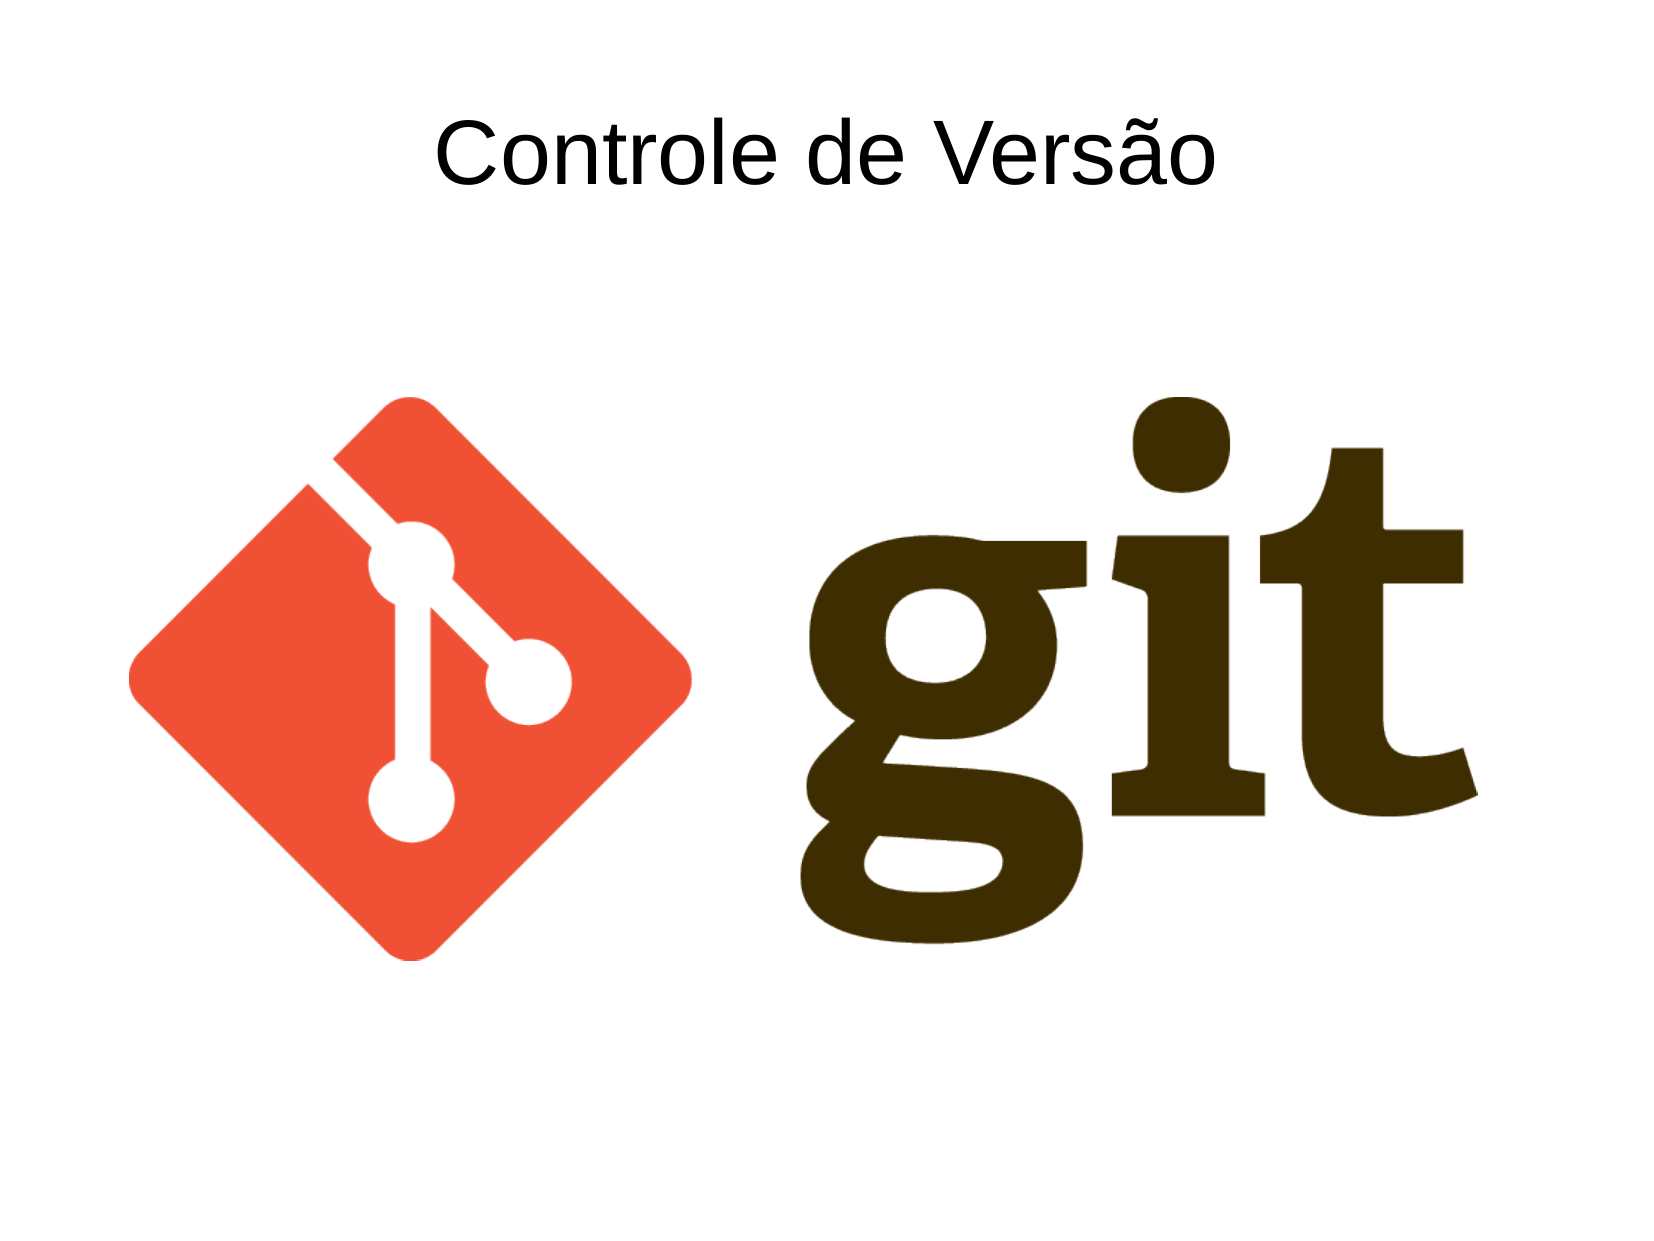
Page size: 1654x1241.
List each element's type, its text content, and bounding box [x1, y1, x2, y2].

title Controle de Versão [82, 49, 1571, 257]
picture [129, 397, 1478, 961]
